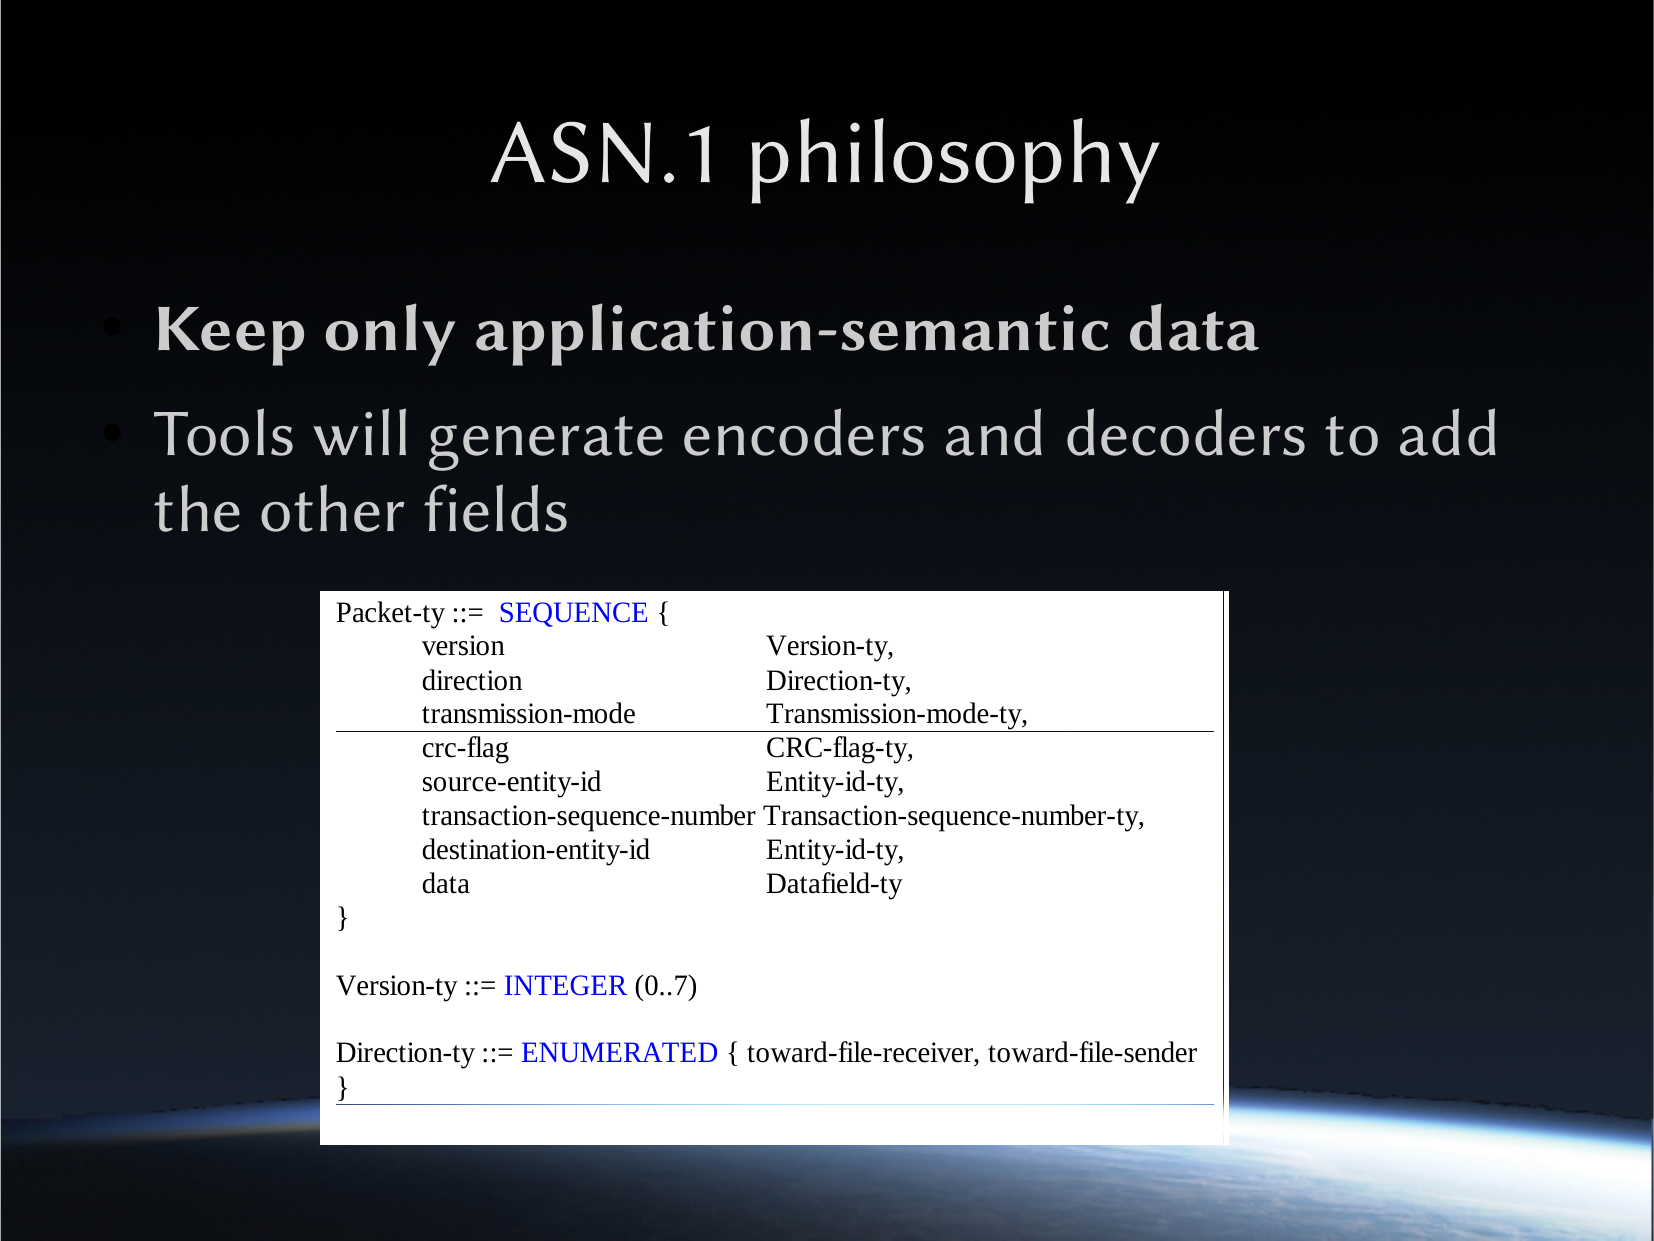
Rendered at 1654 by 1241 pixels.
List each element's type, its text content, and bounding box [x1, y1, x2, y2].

picture [0, 0, 1654, 1241]
list Keep only application-semantic data Tools will generate encoders and decoders to add the other fields [82, 290, 1538, 1010]
title ASN.1 philosophy [82, 49, 1571, 257]
